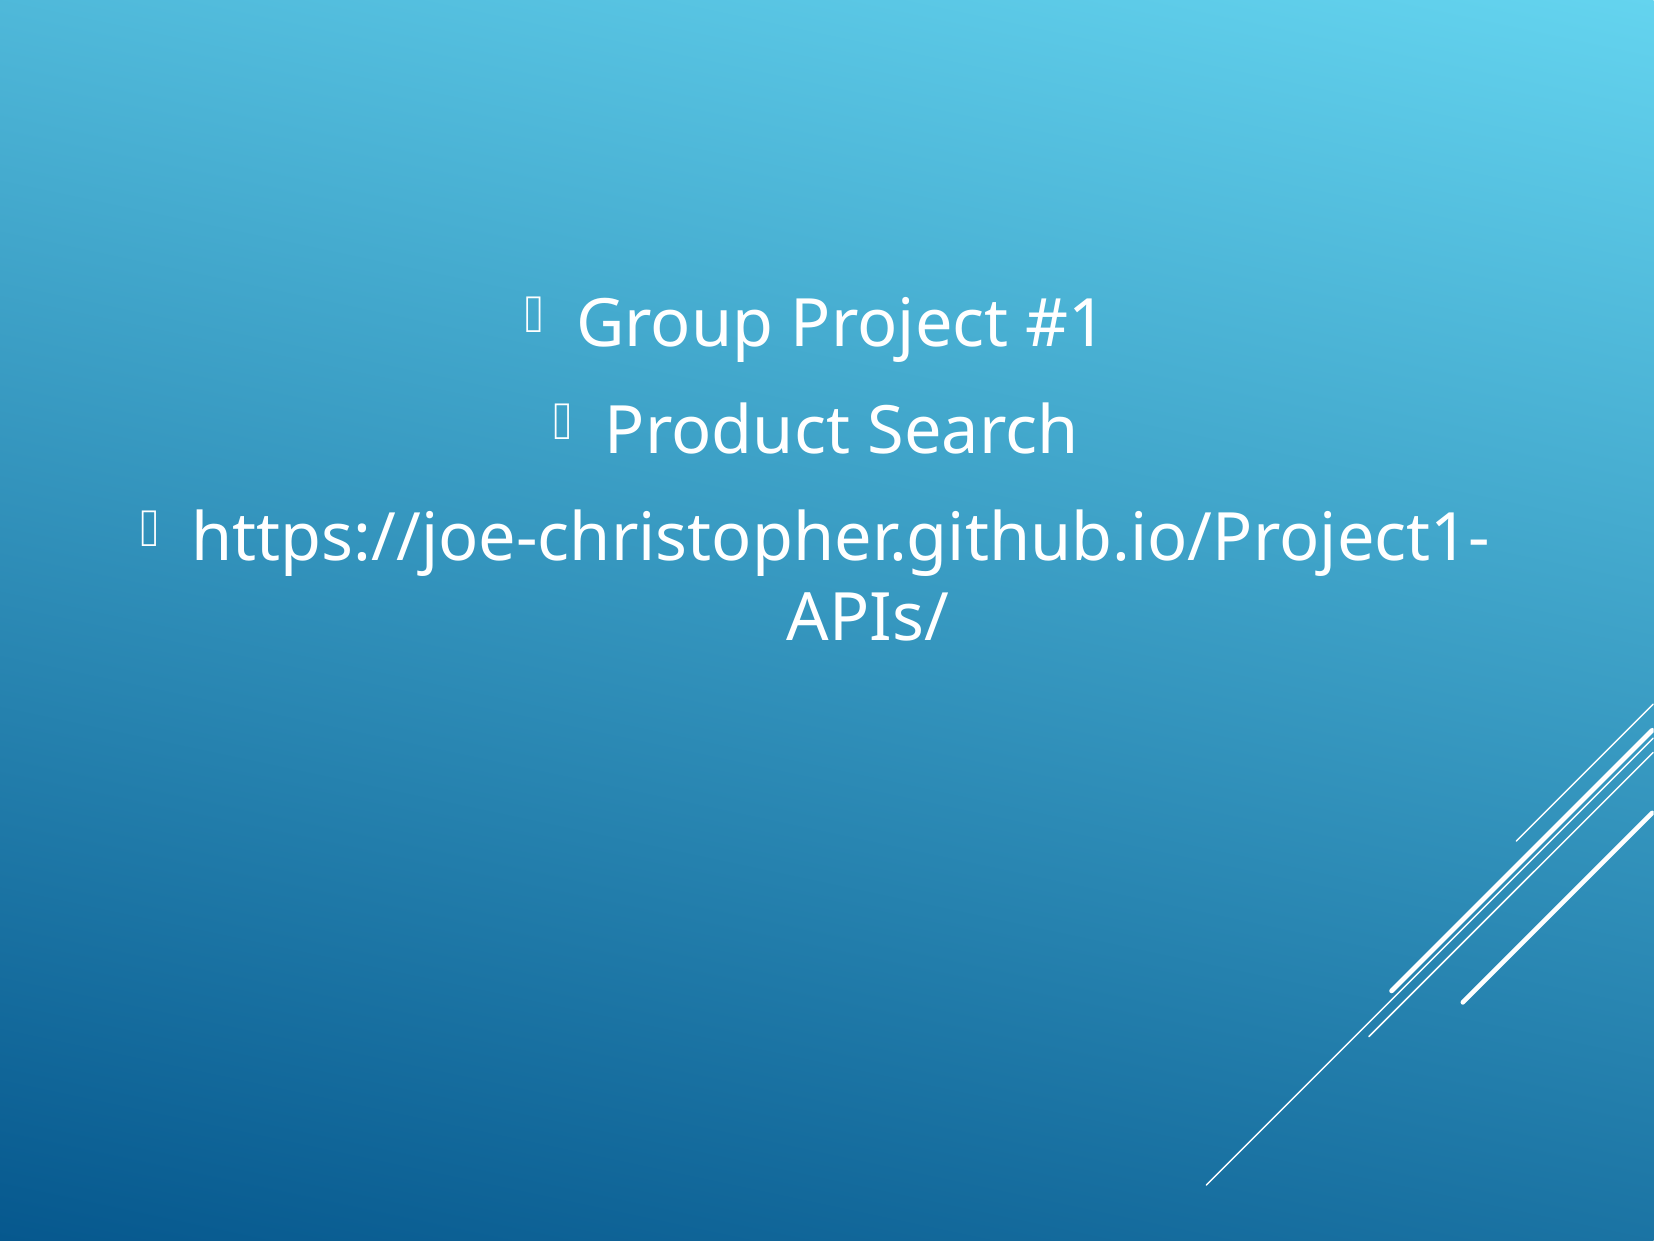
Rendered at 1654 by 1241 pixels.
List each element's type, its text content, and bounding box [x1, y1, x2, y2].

subtitle Group Project #1 Product Search https://joe-christopher.github.io/Project1-APIs/ [71, 302, 1561, 632]
